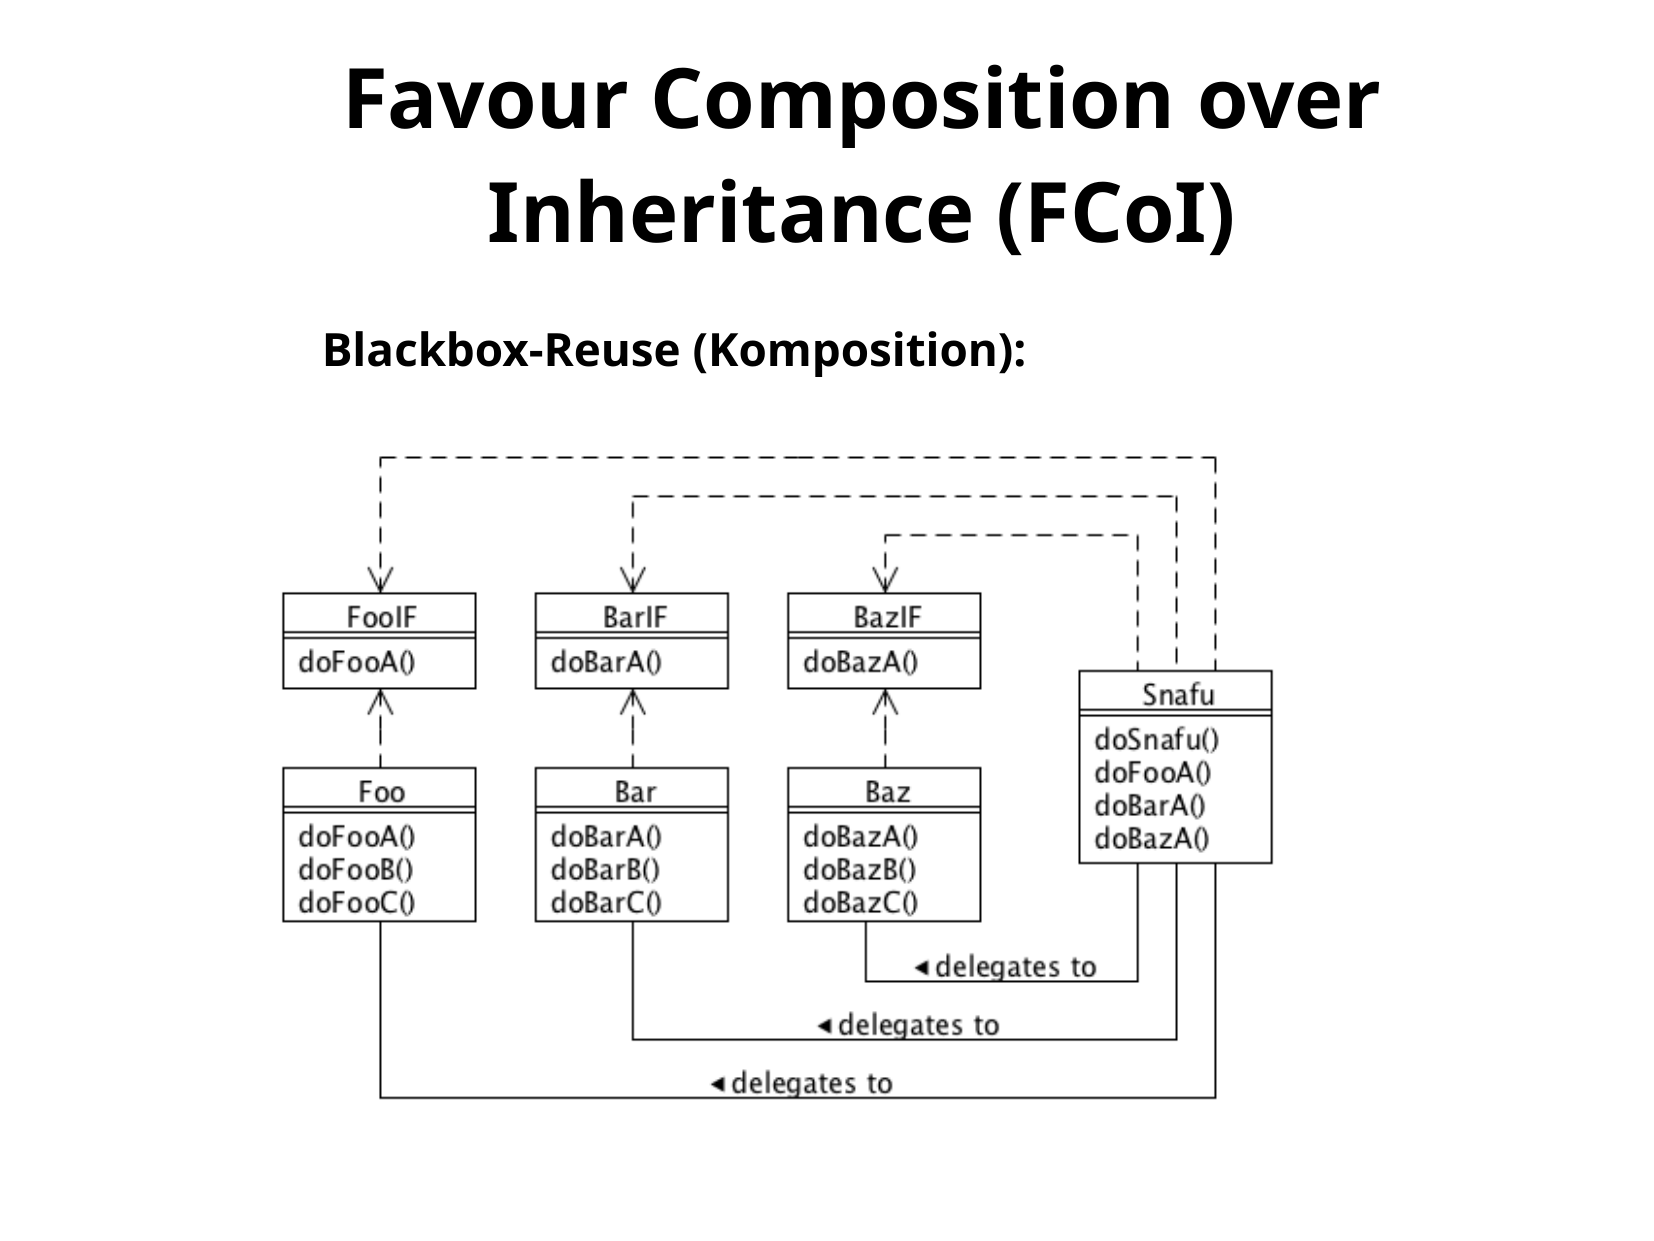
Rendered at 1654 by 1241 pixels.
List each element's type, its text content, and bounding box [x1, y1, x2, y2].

picture [244, 360, 1312, 1175]
text_box Blackbox-Reuse (Komposition): [307, 310, 1213, 383]
title Favour Composition over Inheritance (FCoI) [82, 48, 1571, 258]
